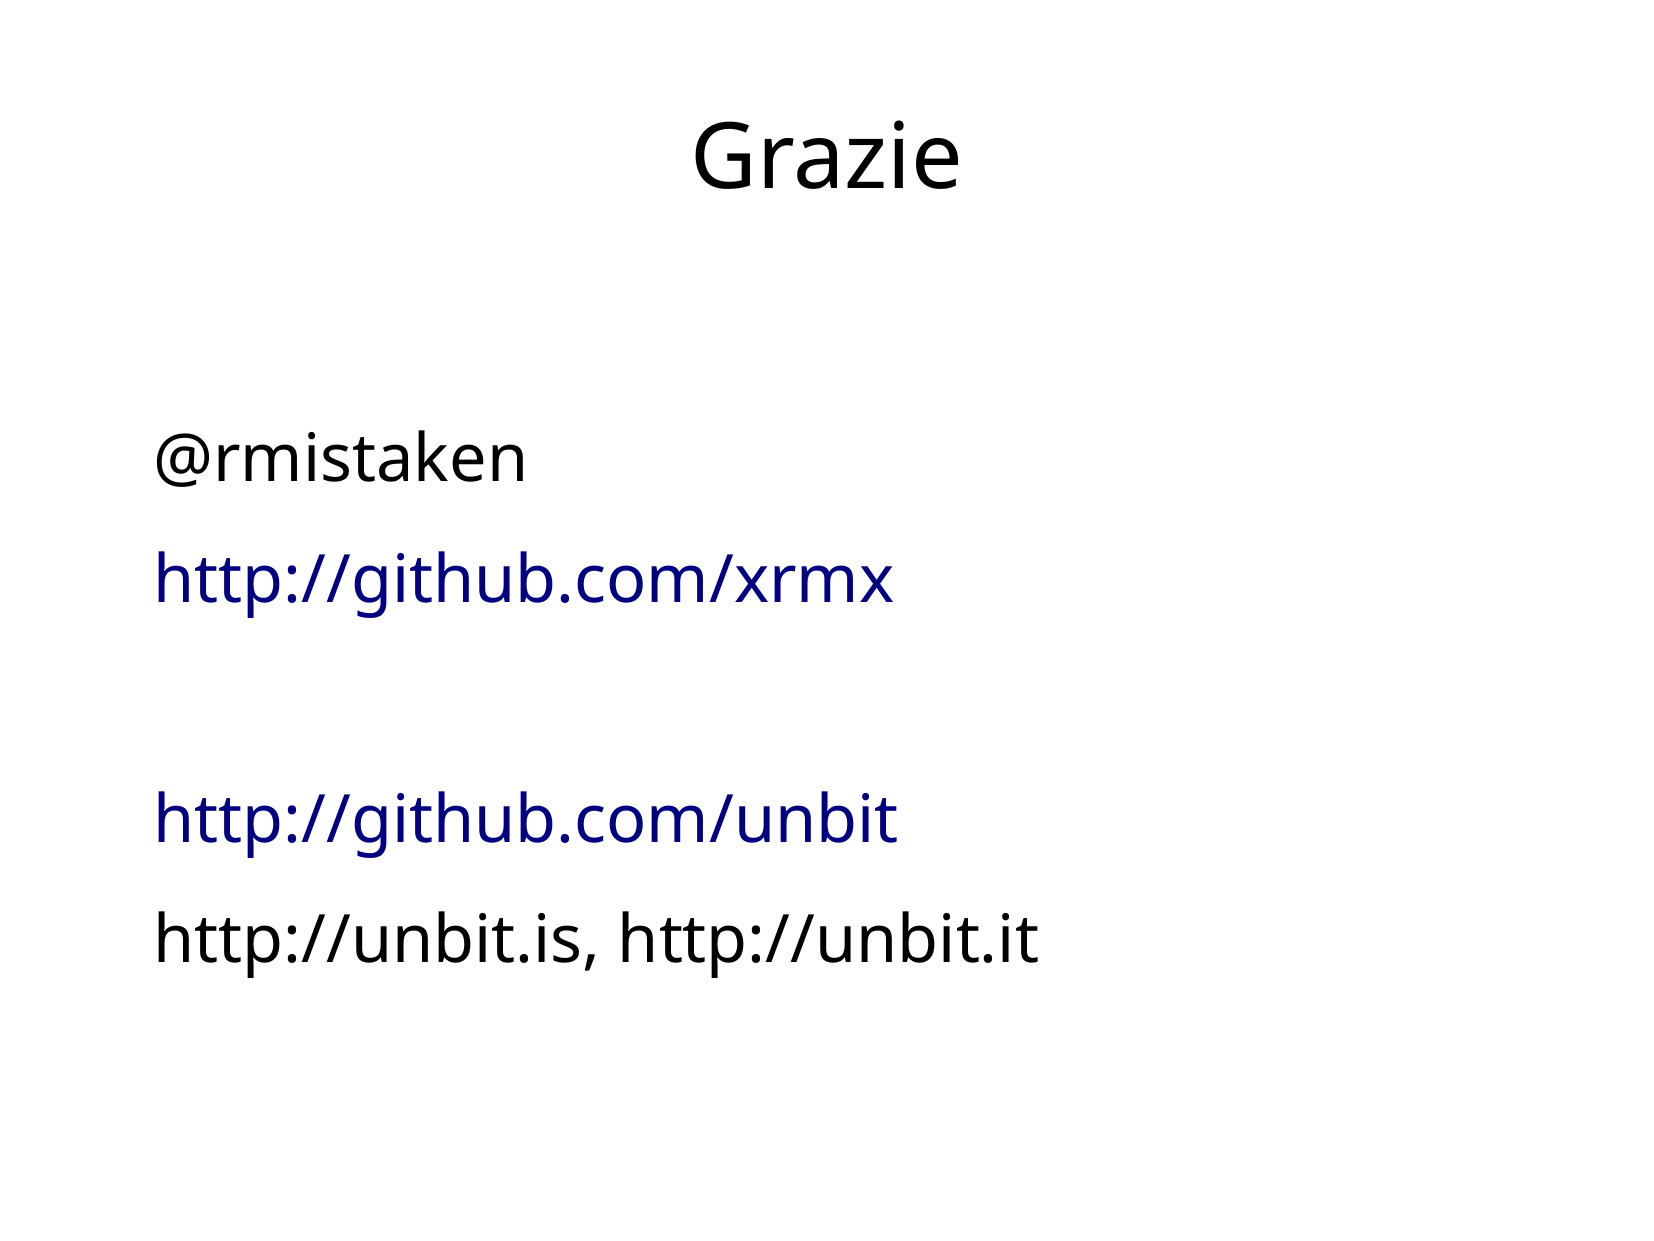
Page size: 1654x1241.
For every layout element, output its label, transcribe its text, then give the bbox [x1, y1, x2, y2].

title Grazie [82, 49, 1571, 257]
list @rmistaken http://github.com/xrmx http://github.com/unbit http://unbit.is, http://unbit.it [82, 290, 1571, 1010]
